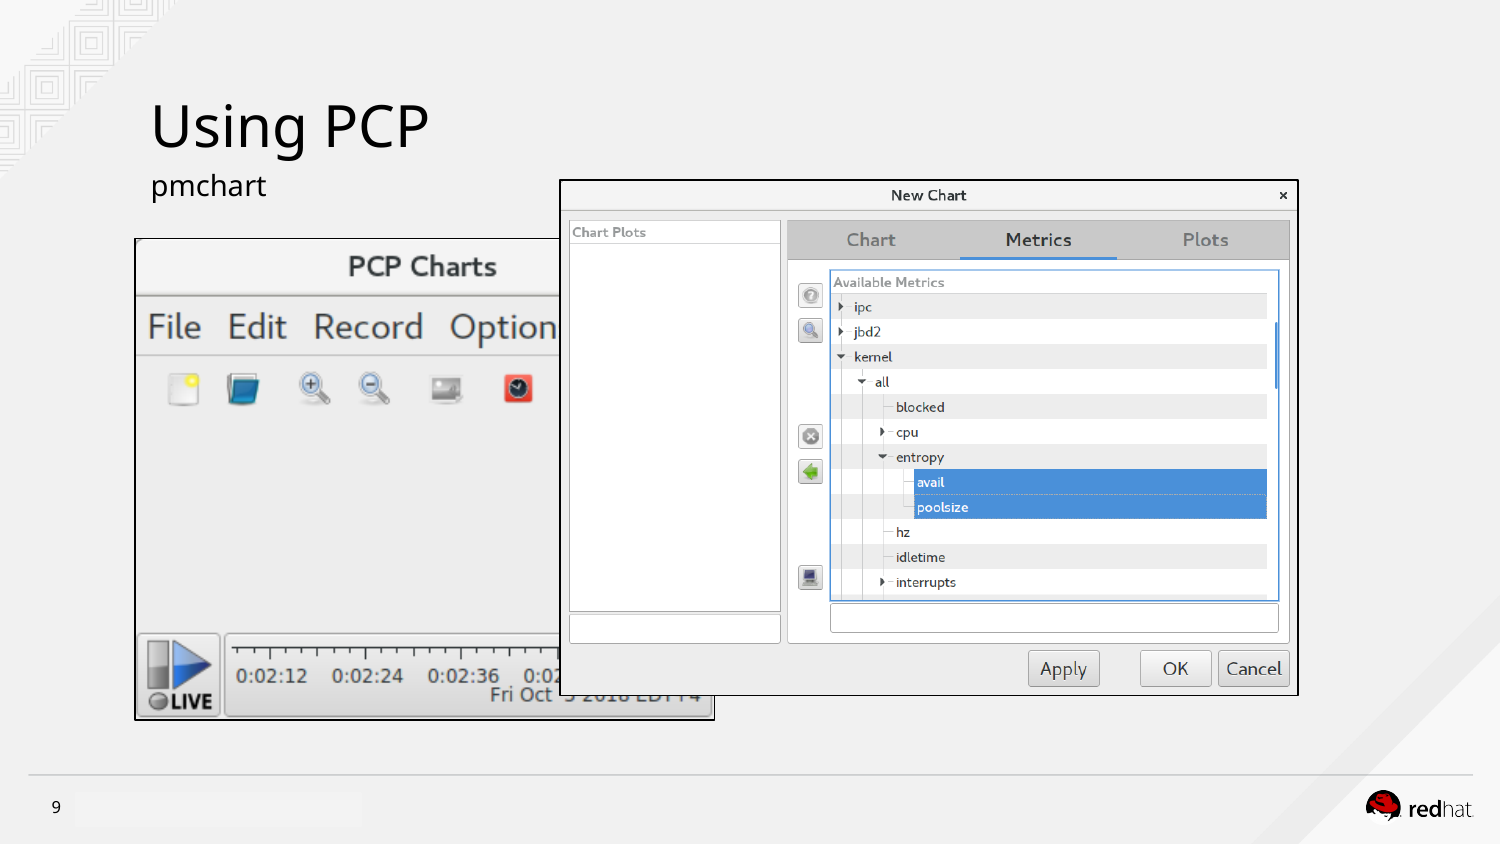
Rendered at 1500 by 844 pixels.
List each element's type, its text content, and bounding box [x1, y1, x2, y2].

picture [560, 180, 1298, 695]
title Using PCP [135, 0, 1365, 152]
picture [135, 239, 714, 719]
subtitle pmchart [135, 152, 1365, 218]
slide_number <number> [16, 776, 77, 842]
picture [0, 0, 1500, 844]
